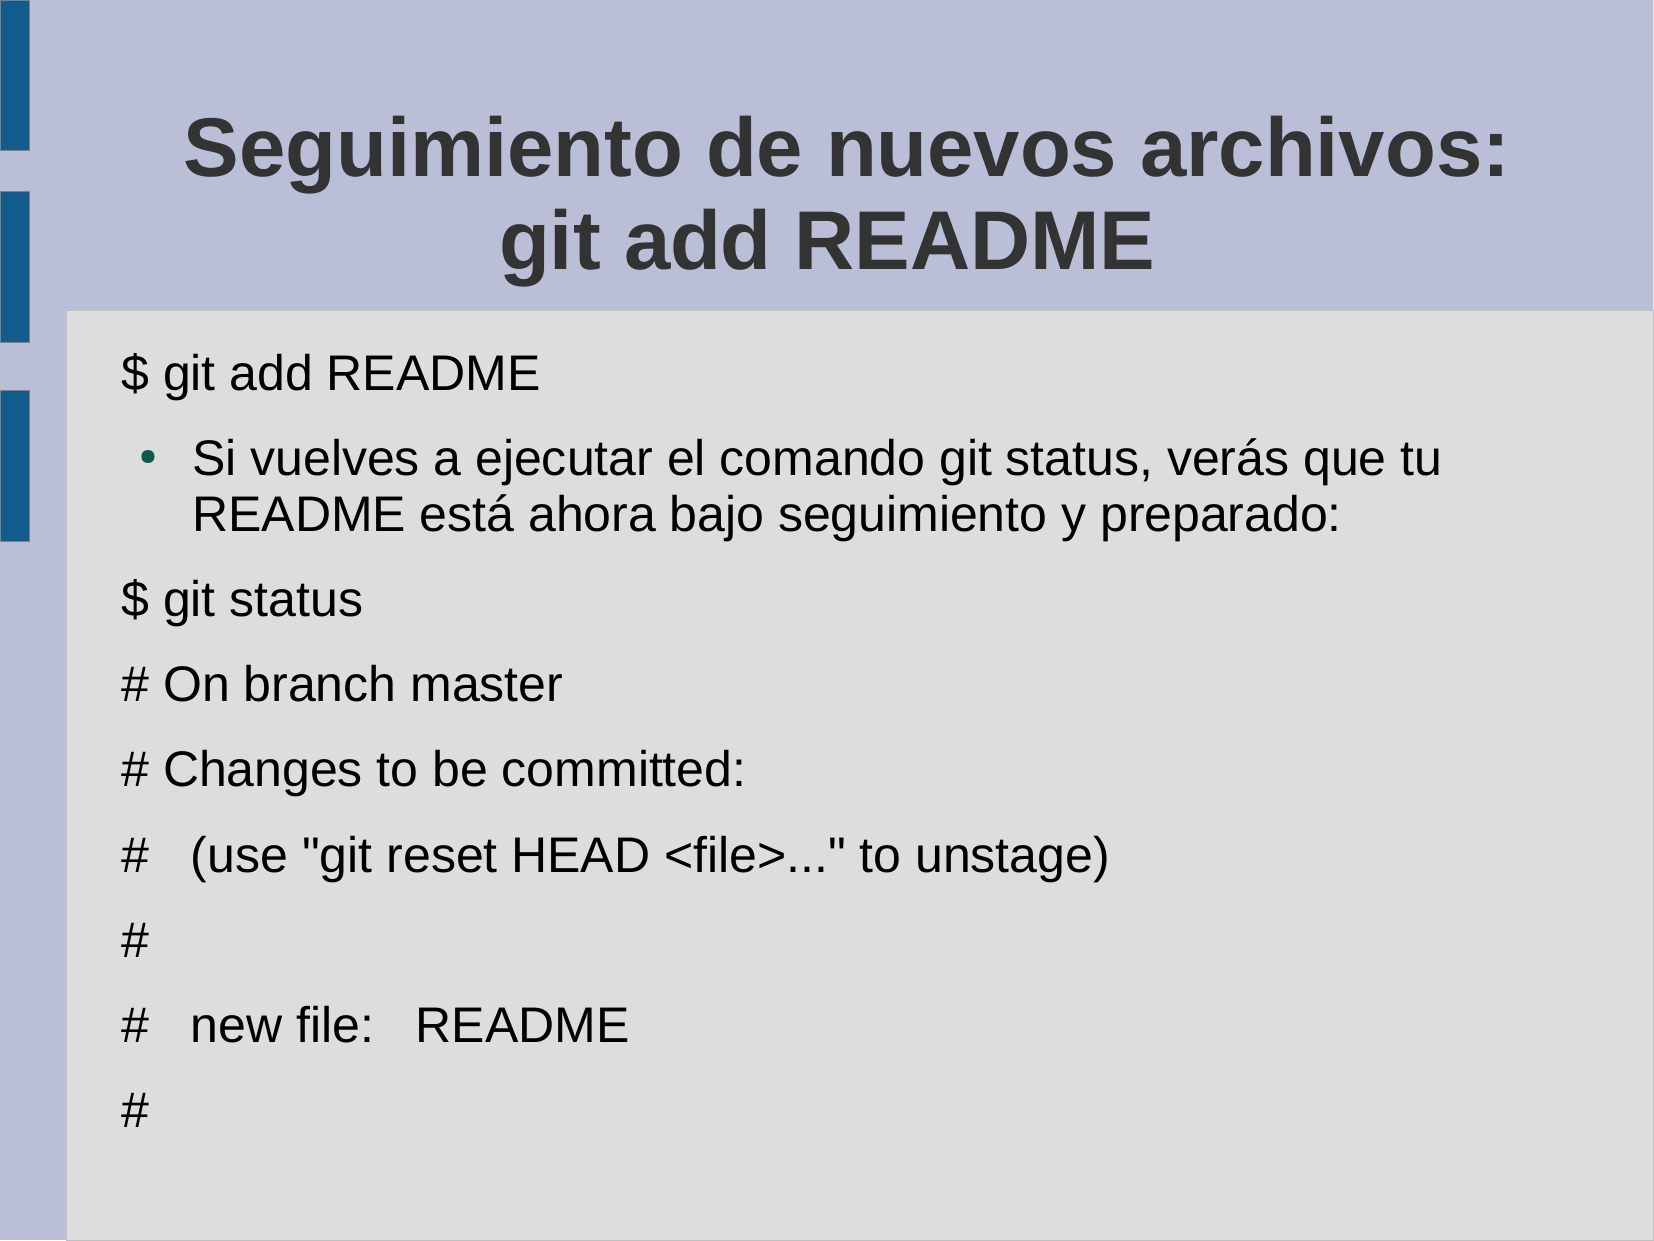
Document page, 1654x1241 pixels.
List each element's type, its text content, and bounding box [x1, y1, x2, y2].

list $ git add README Si vuelves a ejecutar el comando git status, verás que tu README está ahora bajo seguimiento y preparado: $ git status # On branch master # Changes to be committed: # (use "git reset HEAD <file>..." to unstage) # # new file: README # [121, 344, 1534, 1224]
title Seguimiento de nuevos archivos: git add README [121, 91, 1534, 299]
